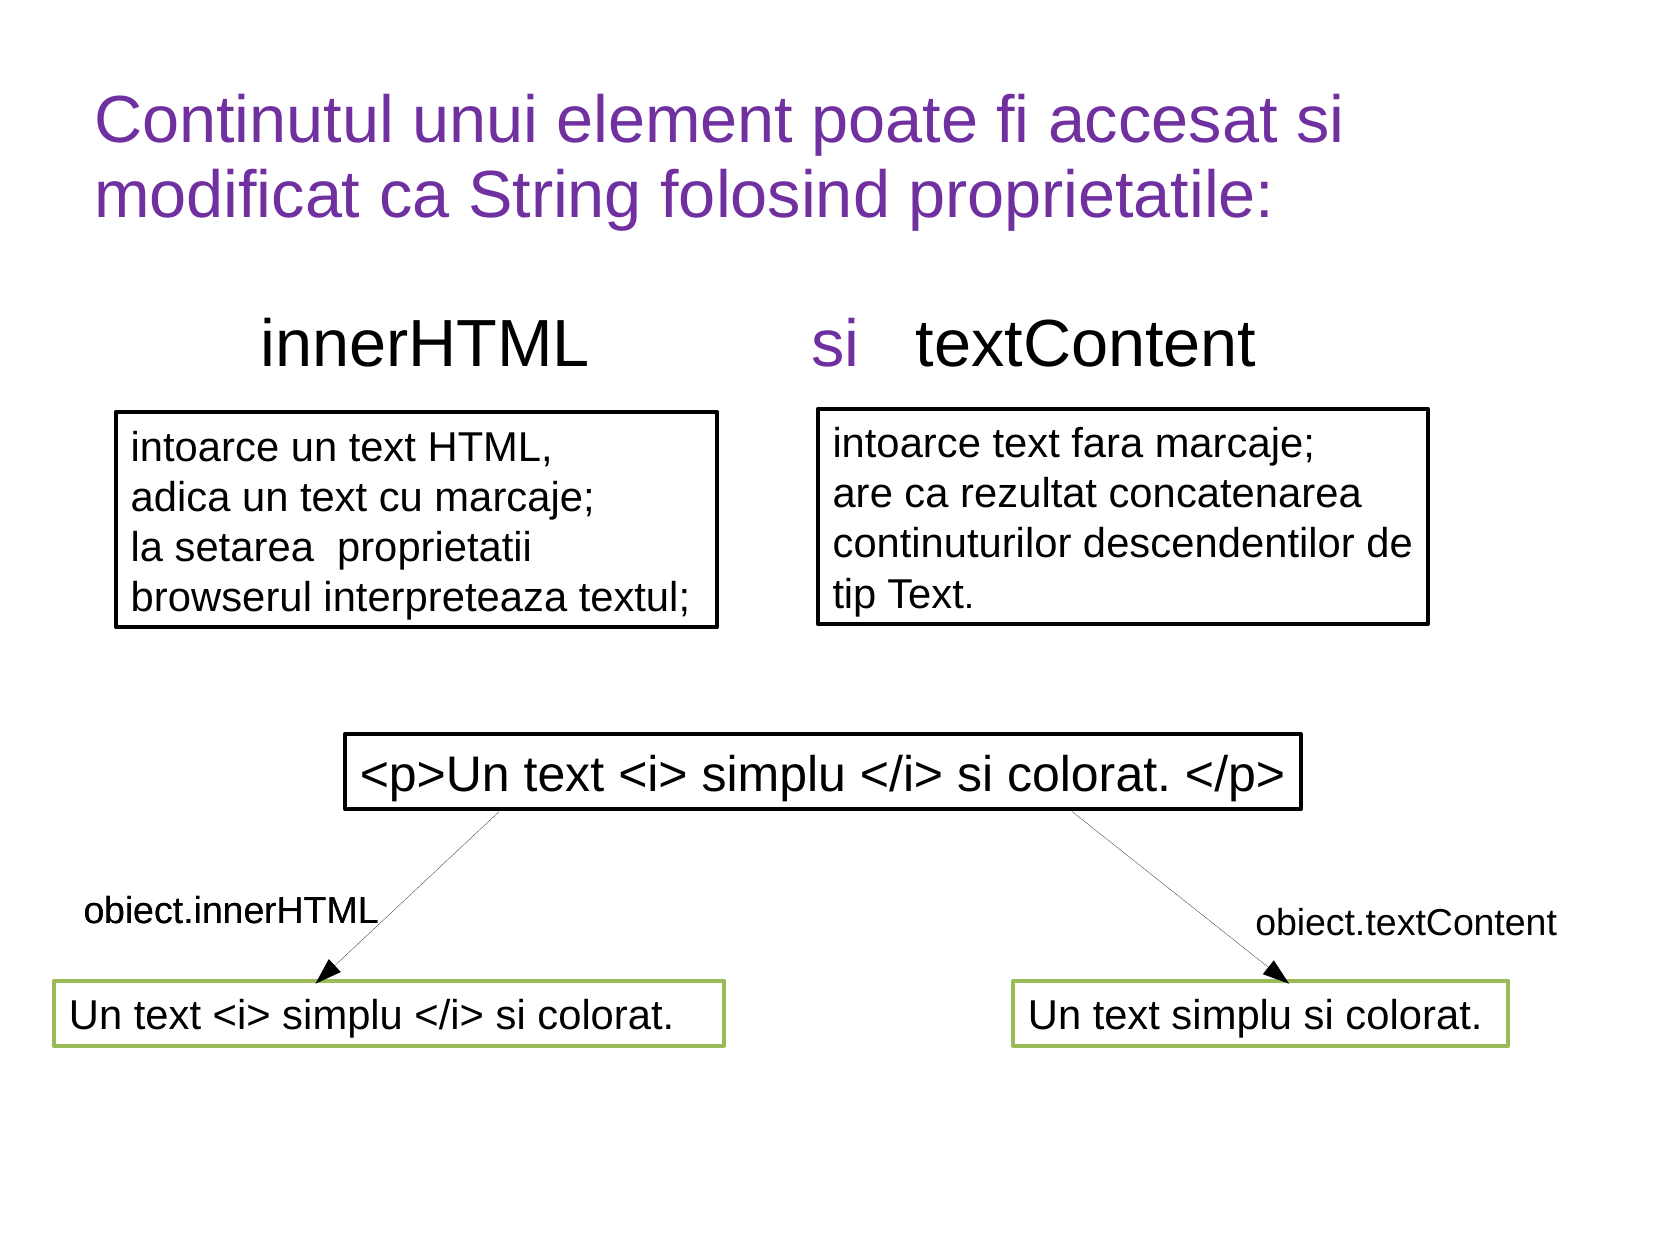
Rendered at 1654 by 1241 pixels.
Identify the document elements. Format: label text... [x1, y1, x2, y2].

text_box <p>Un text <i> simplu </i> si colorat. </p> [345, 734, 1301, 809]
text_box obiect.innerHTML [68, 878, 394, 939]
text_box intoarce text fara marcaje; are ca rezultat concatenarea continuturilor descendentilor de tip Text. [817, 408, 1428, 624]
text_box Un text simplu si colorat. [1013, 980, 1509, 1046]
text_box Continutul unui element poate fi accesat si modificat ca String folosind proprietatile: innerHTML si textContent [79, 74, 1520, 581]
text_box intoarce un text HTML, adica un text cu marcaje; la setarea proprietatii browserul interpreteaza textul; [115, 412, 717, 627]
text_box obiect.textContent [1240, 890, 1572, 951]
text_box Un text <i> simplu </i> si colorat. [54, 980, 724, 1046]
